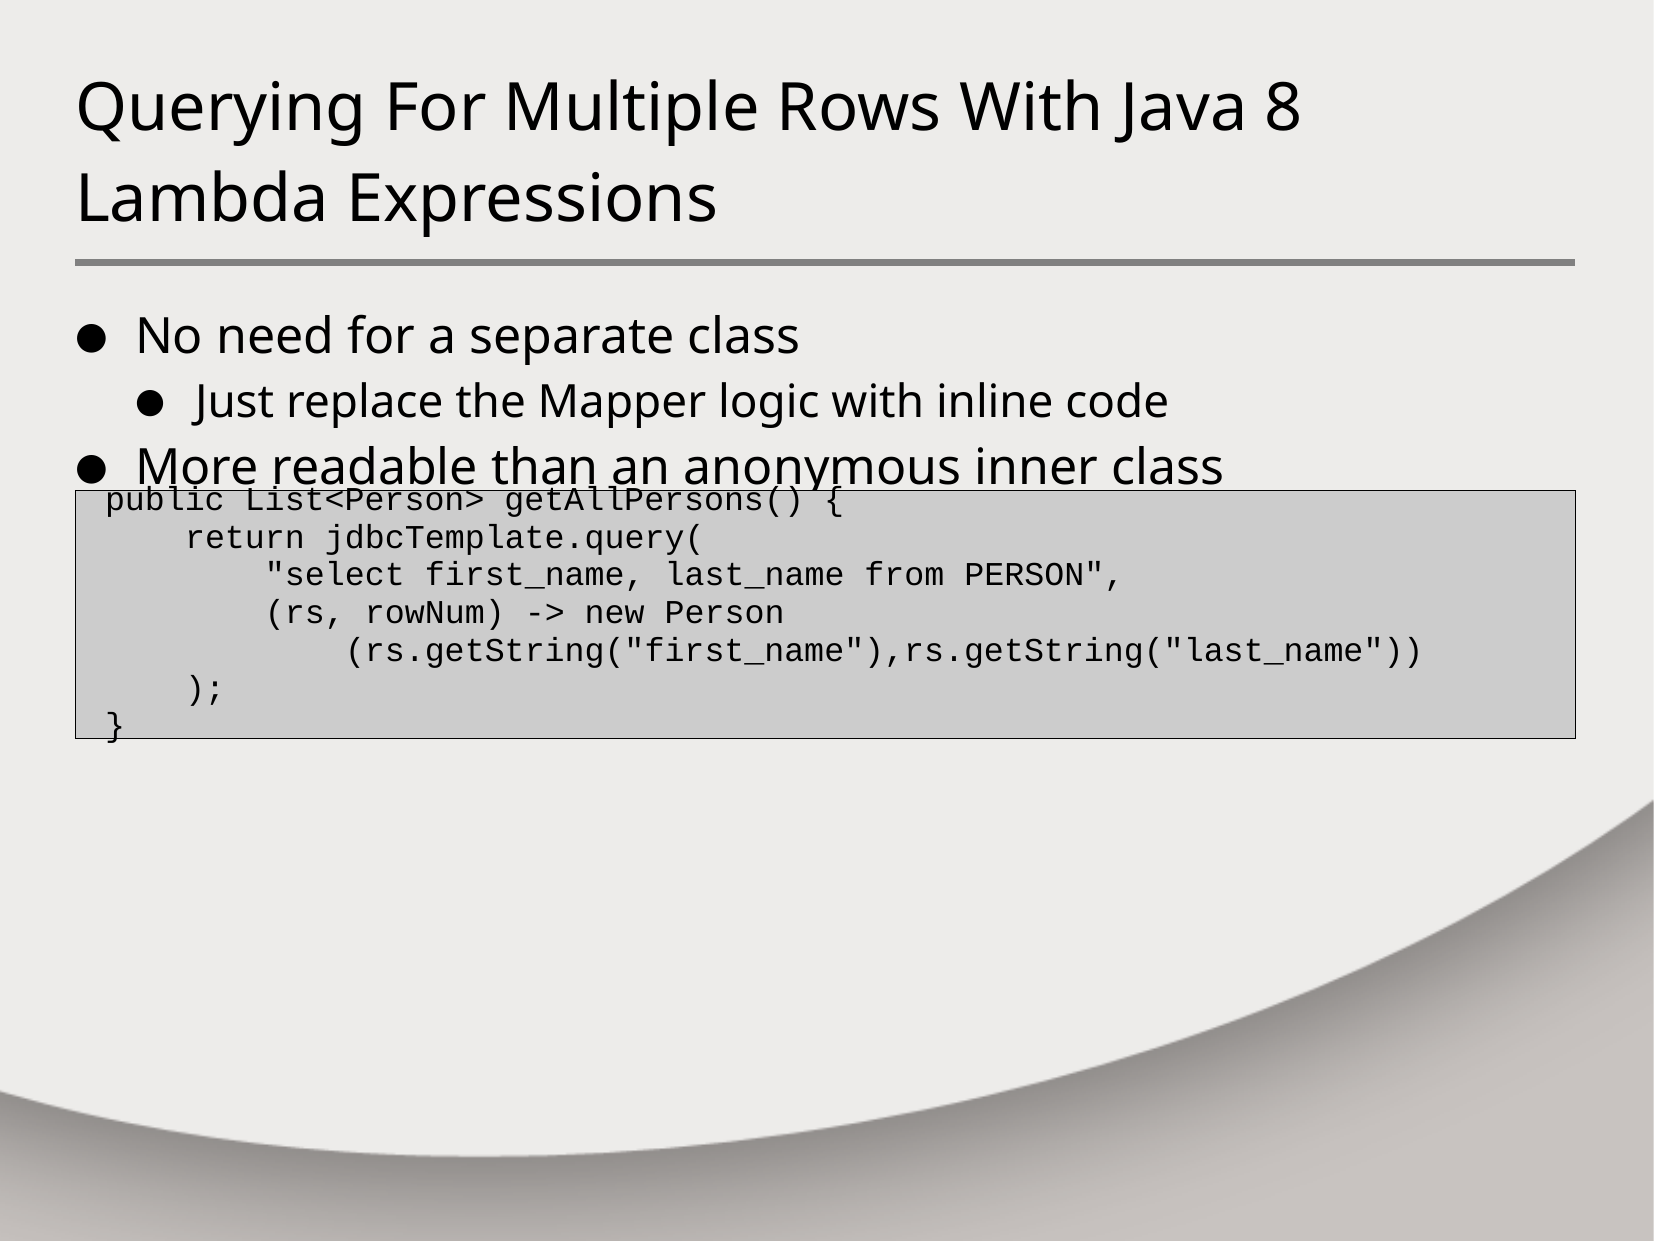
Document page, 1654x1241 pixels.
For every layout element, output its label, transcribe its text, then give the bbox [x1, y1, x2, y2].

list No need for a separate class Just replace the Mapper logic with inline code More readable than an anonymous inner class [75, 300, 1576, 490]
picture [0, 0, 1654, 1241]
list No need for a separate class Just replace the Mapper logic with inline code More readable than an anonymous inner class [75, 739, 1576, 1163]
text_box public List<Person> getAllPersons() { return jdbcTemplate.query( "select first_name, last_name from PERSON", (rs, rowNum) -> new Person (rs.getString("first_name"),rs.getString("last_name")) ); } [75, 490, 1576, 739]
title Querying For Multiple Rows With Java 8 Lambda Expressions [75, 75, 1576, 226]
